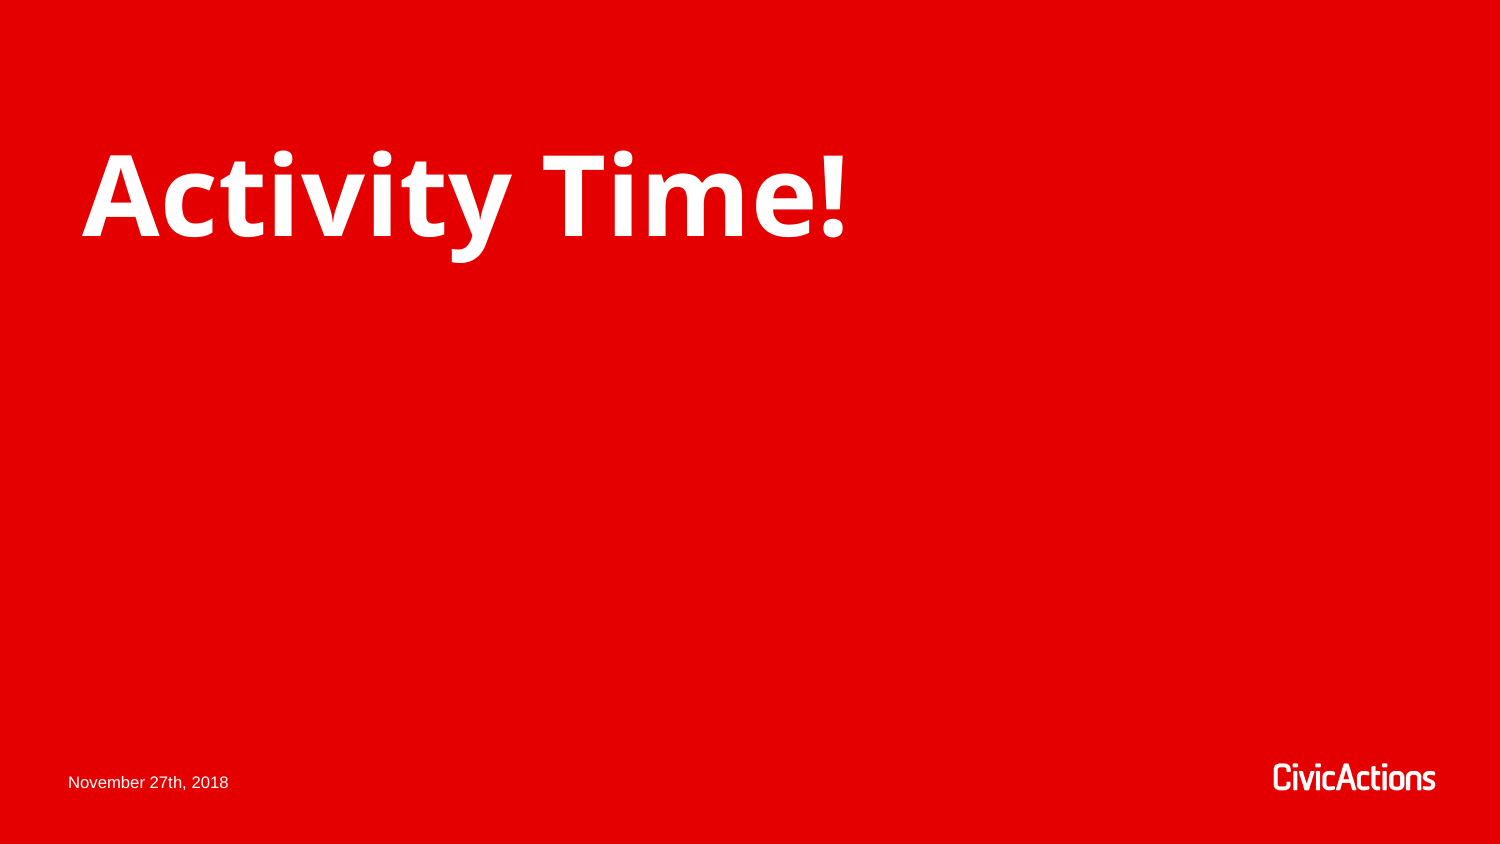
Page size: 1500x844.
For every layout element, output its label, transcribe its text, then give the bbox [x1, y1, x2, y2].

title Activity Time! [73, 114, 1354, 470]
picture [1271, 758, 1438, 795]
